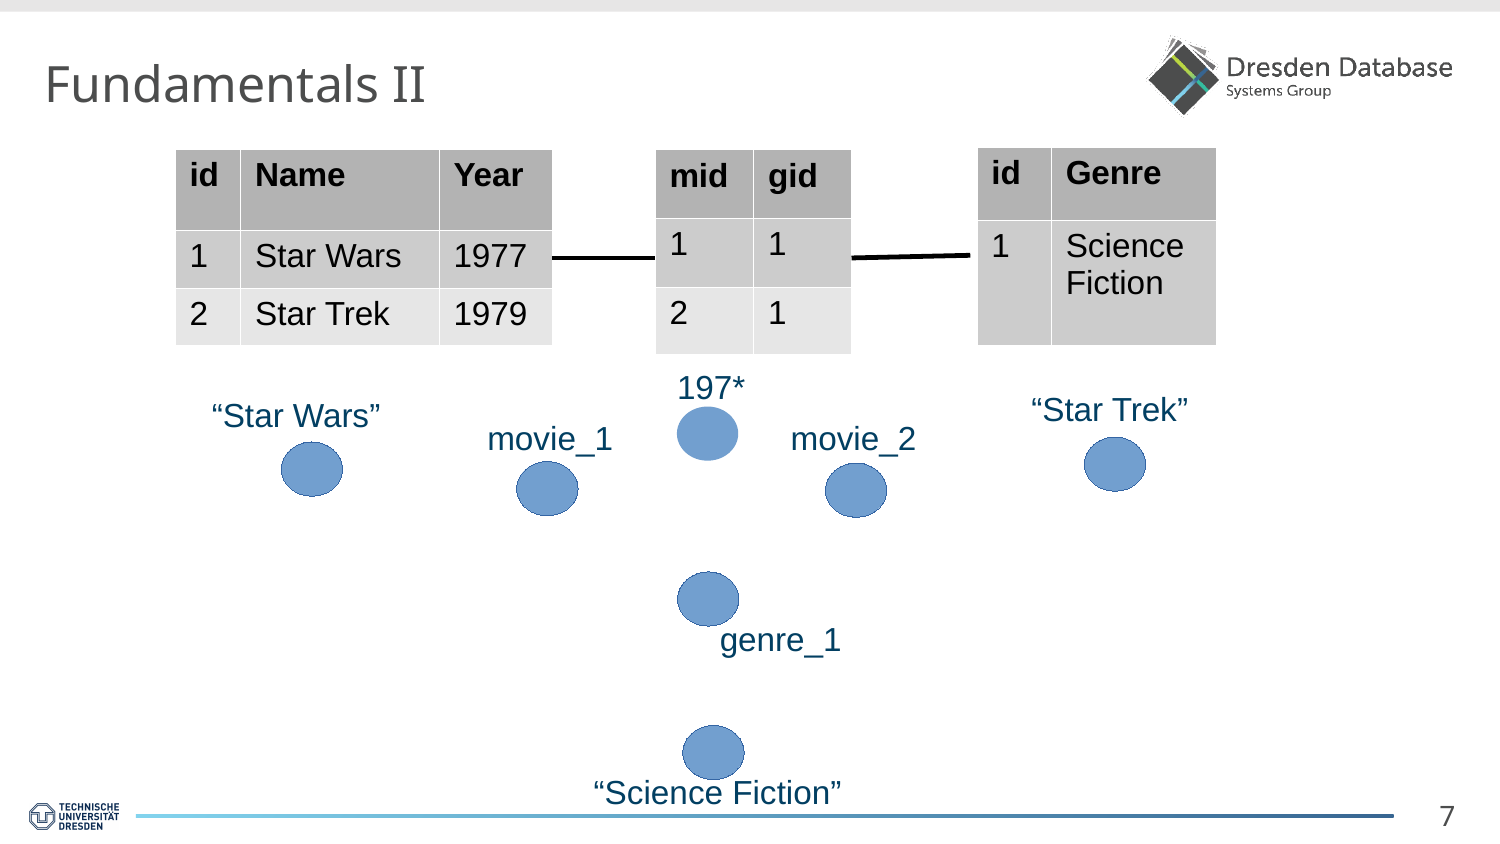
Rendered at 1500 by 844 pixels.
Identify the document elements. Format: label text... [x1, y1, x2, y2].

table_cell 1 [754, 219, 851, 287]
title Fundamentals II [29, 47, 1093, 118]
text_box [828, 501, 885, 518]
table_header id [176, 150, 240, 230]
text_box [1084, 437, 1146, 492]
table_header id [978, 148, 1051, 220]
table_cell 1 [978, 221, 1051, 345]
text_box “Star Trek” [1016, 384, 1276, 567]
table_cell 1 [176, 231, 240, 288]
text_box “Star Wars” [197, 389, 426, 489]
table_header Genre [1052, 148, 1216, 220]
table_cell Star Wars [241, 231, 439, 288]
text_box genre_1 [705, 614, 910, 713]
table_cell 1 [754, 288, 851, 354]
table_cell Star Trek [241, 289, 439, 345]
text_box movie_2 [775, 413, 981, 501]
table_cell 2 [656, 288, 753, 354]
text_box “Science Fiction” [578, 767, 914, 844]
table_cell 1979 [440, 289, 552, 345]
picture [1145, 35, 1453, 118]
table_header gid [754, 150, 851, 218]
table_cell 1977 [440, 231, 552, 288]
table_header Year [440, 150, 552, 230]
text_box [281, 441, 343, 497]
text_box 197* [662, 361, 884, 461]
table_cell 1 [656, 219, 753, 287]
text_box movie_1 [472, 413, 677, 513]
picture [29, 803, 119, 830]
table_cell 2 [176, 289, 240, 345]
table_header Name [241, 150, 439, 230]
table_cell Science Fiction [1052, 221, 1216, 345]
text_box [677, 571, 739, 626]
table_header mid [656, 150, 753, 218]
text_box [682, 725, 745, 780]
